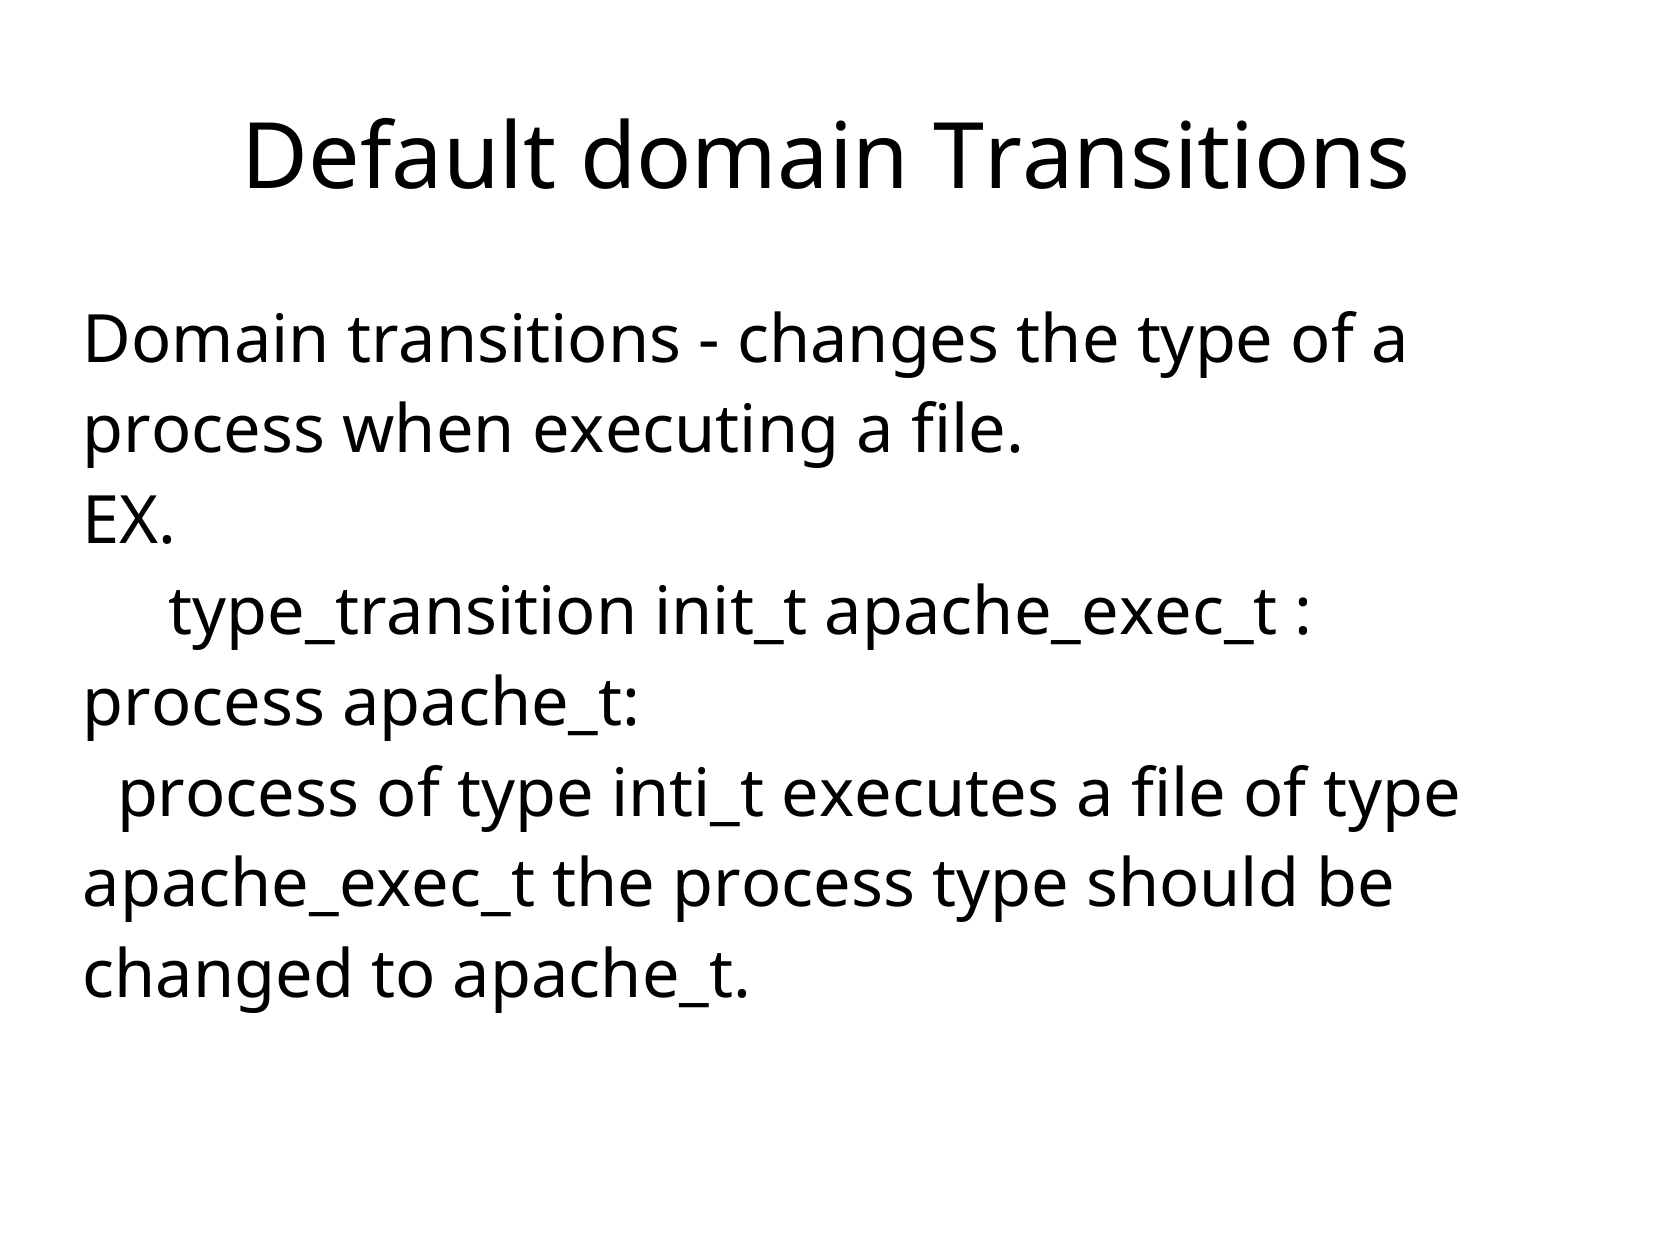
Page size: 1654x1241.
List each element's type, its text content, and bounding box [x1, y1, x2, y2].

subtitle Domain transitions - changes the type of a process when executing a file. EX. type_transition init_t apache_exec_t : process apache_t: process of type inti_t executes a file of type apache_exec_t the process type should be changed to apache_t. [82, 297, 1571, 1102]
title Default domain Transitions [82, 56, 1571, 250]
